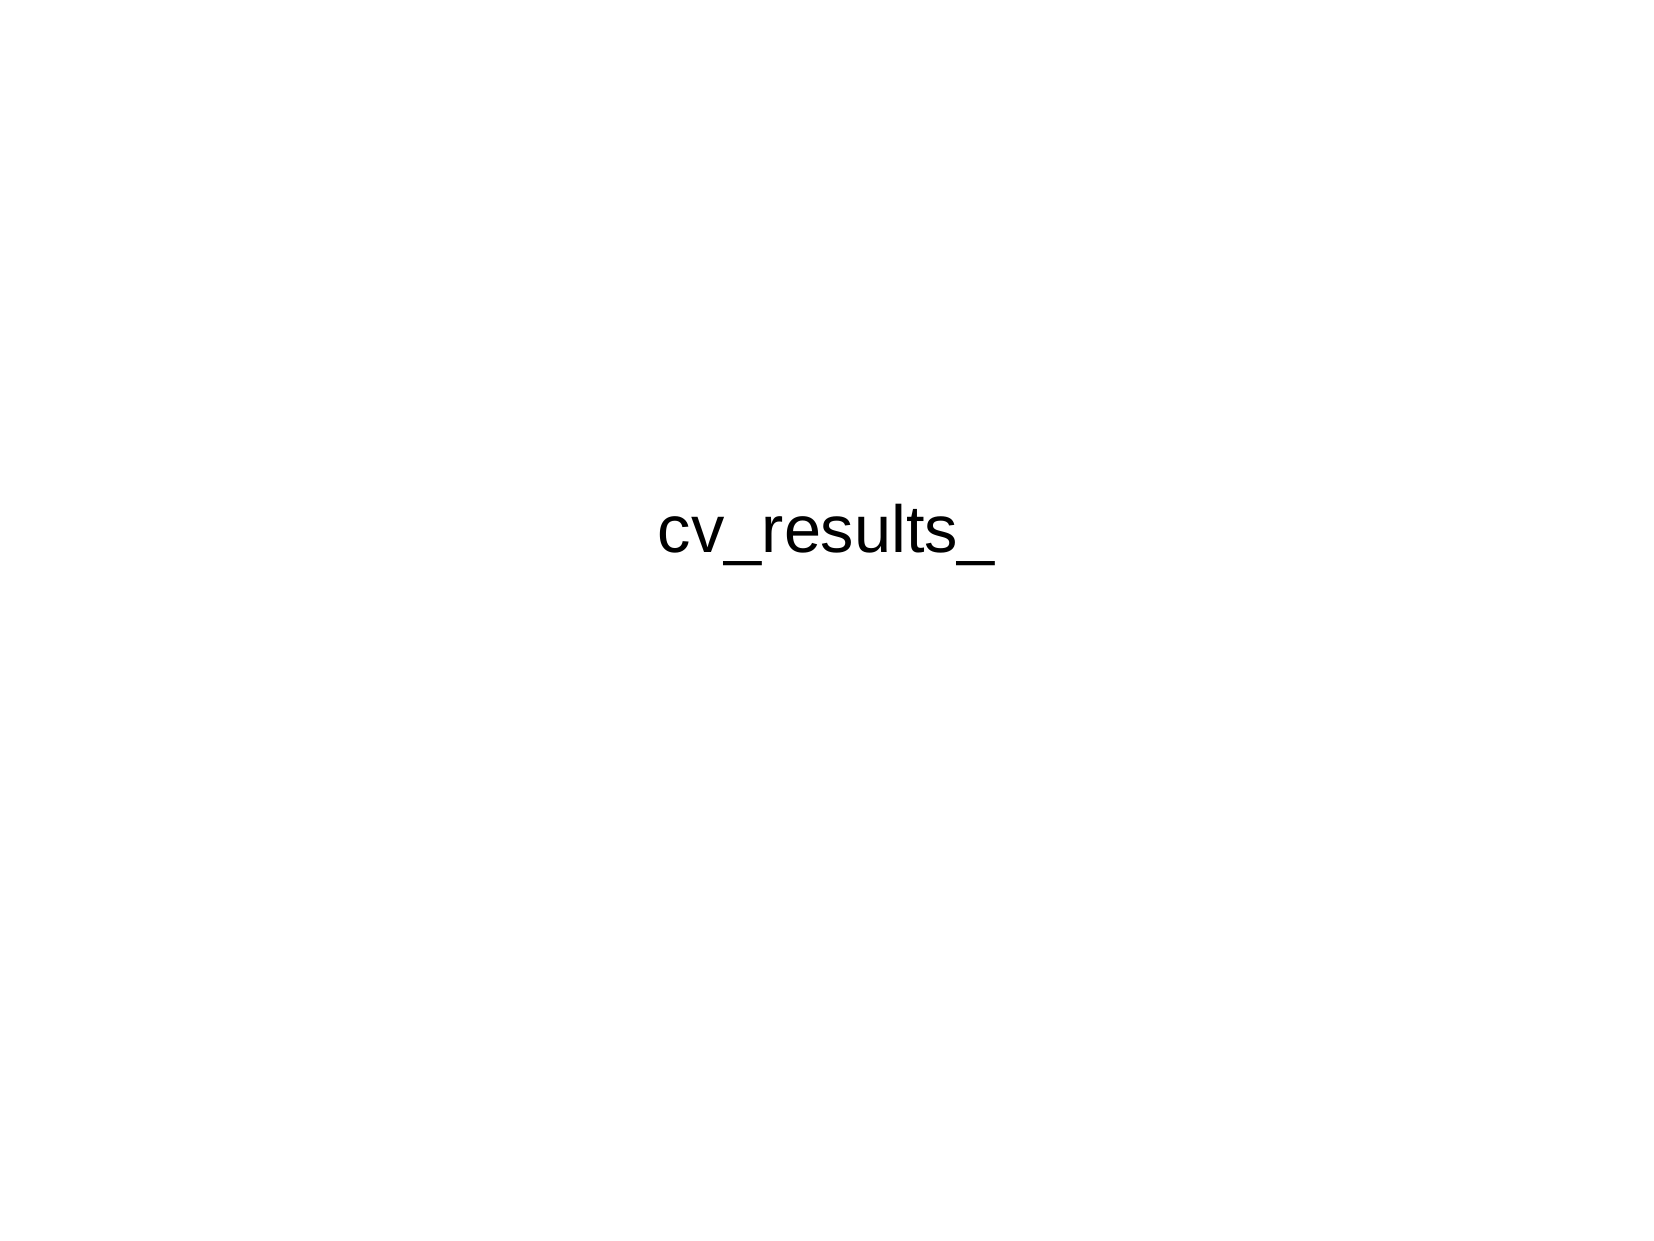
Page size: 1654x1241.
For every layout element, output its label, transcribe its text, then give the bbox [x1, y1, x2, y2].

subtitle cv_results_ [82, 49, 1571, 1010]
